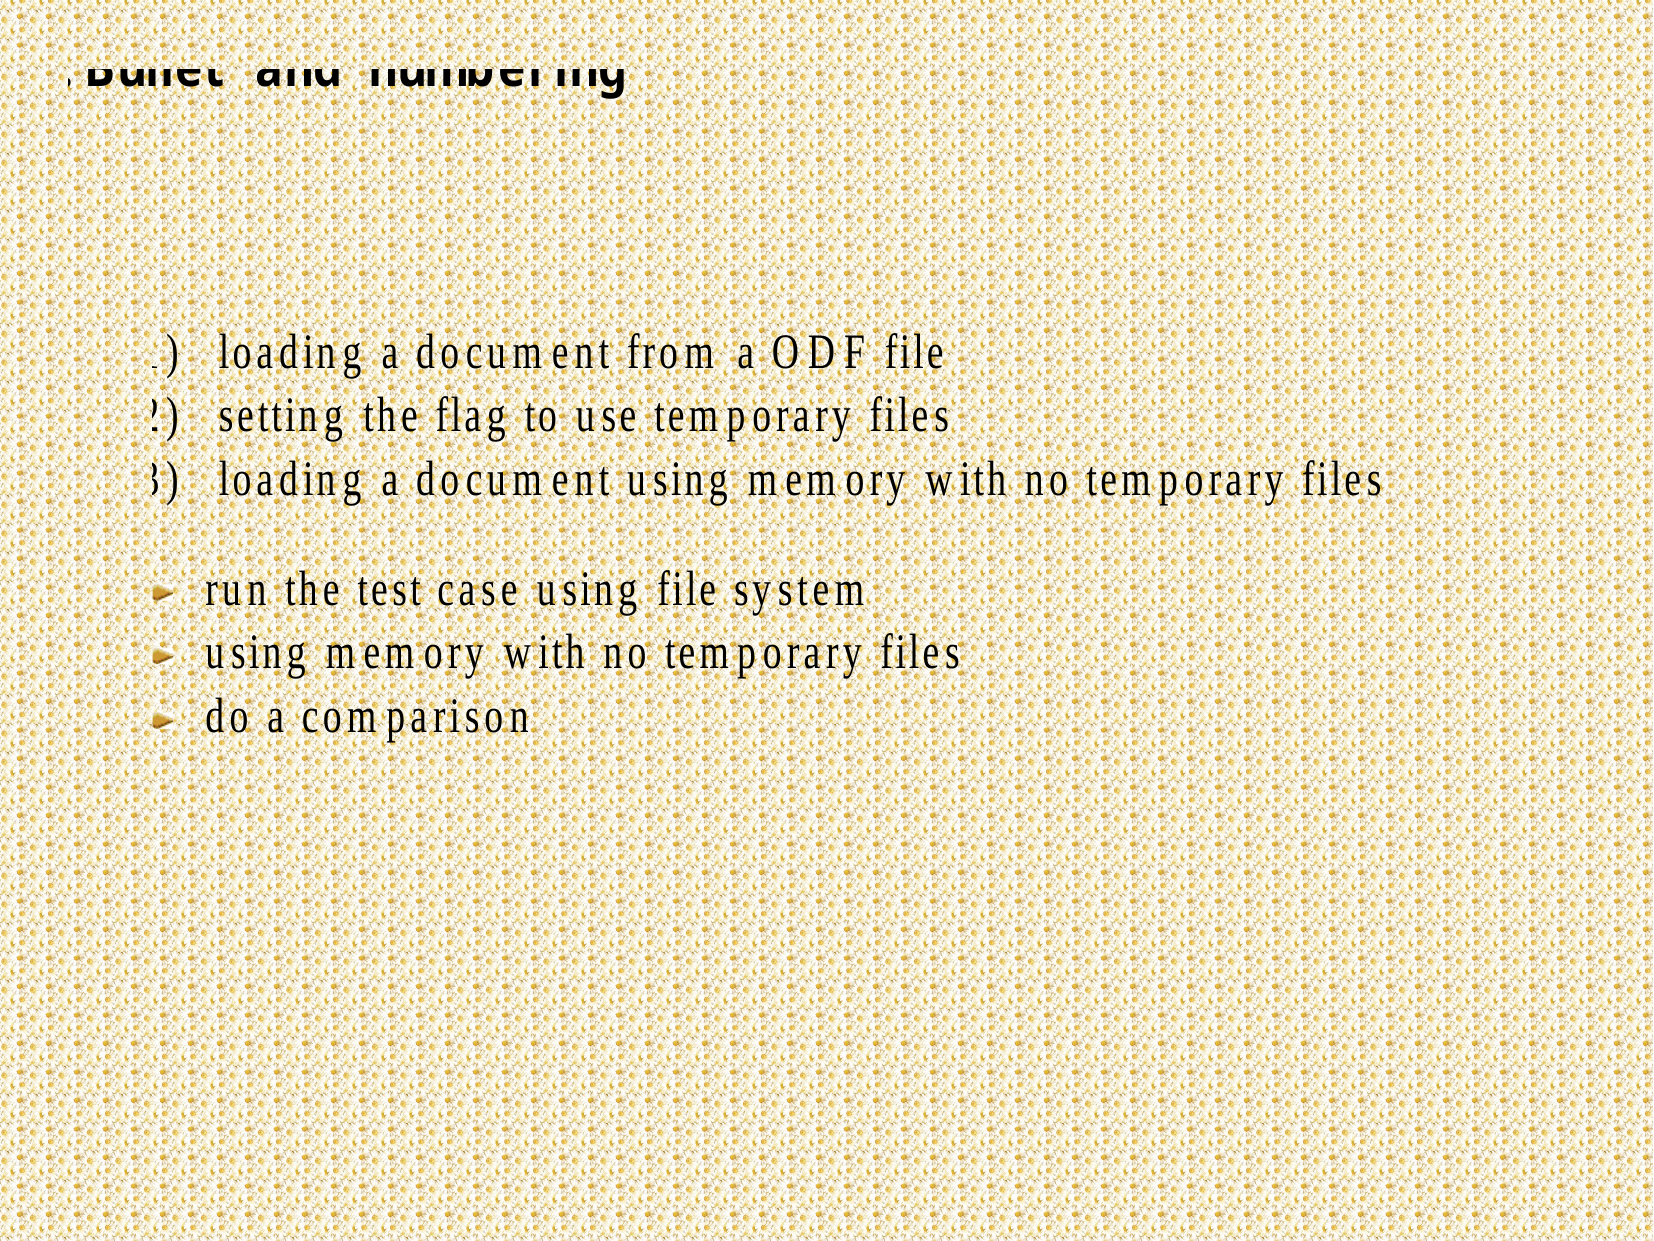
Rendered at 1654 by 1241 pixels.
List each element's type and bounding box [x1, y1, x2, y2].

chart [68, 69, 1072, 246]
chart [152, 294, 1529, 849]
picture [0, 0, 1654, 1241]
